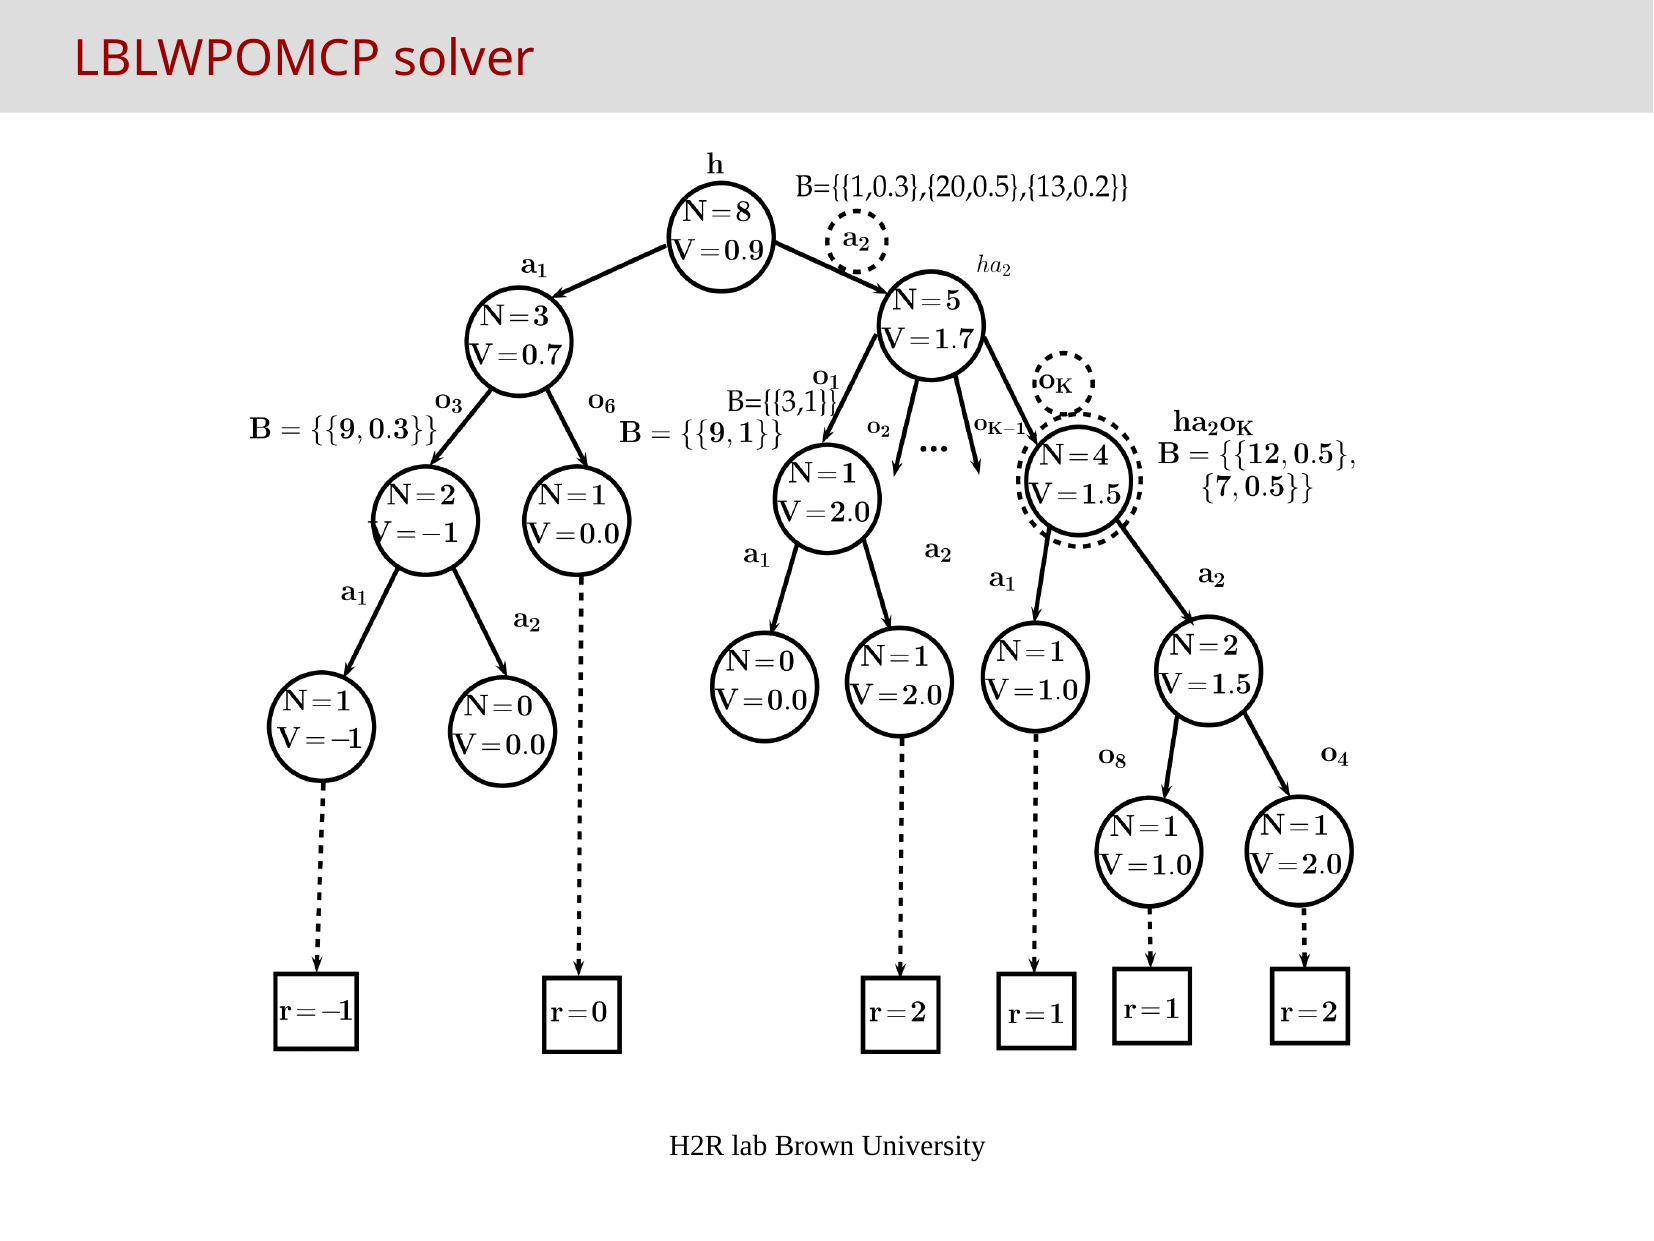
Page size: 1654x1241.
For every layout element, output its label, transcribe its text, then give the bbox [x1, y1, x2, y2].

title LBLWPOMCP solver [0, 0, 1654, 113]
picture [240, 143, 1377, 1059]
